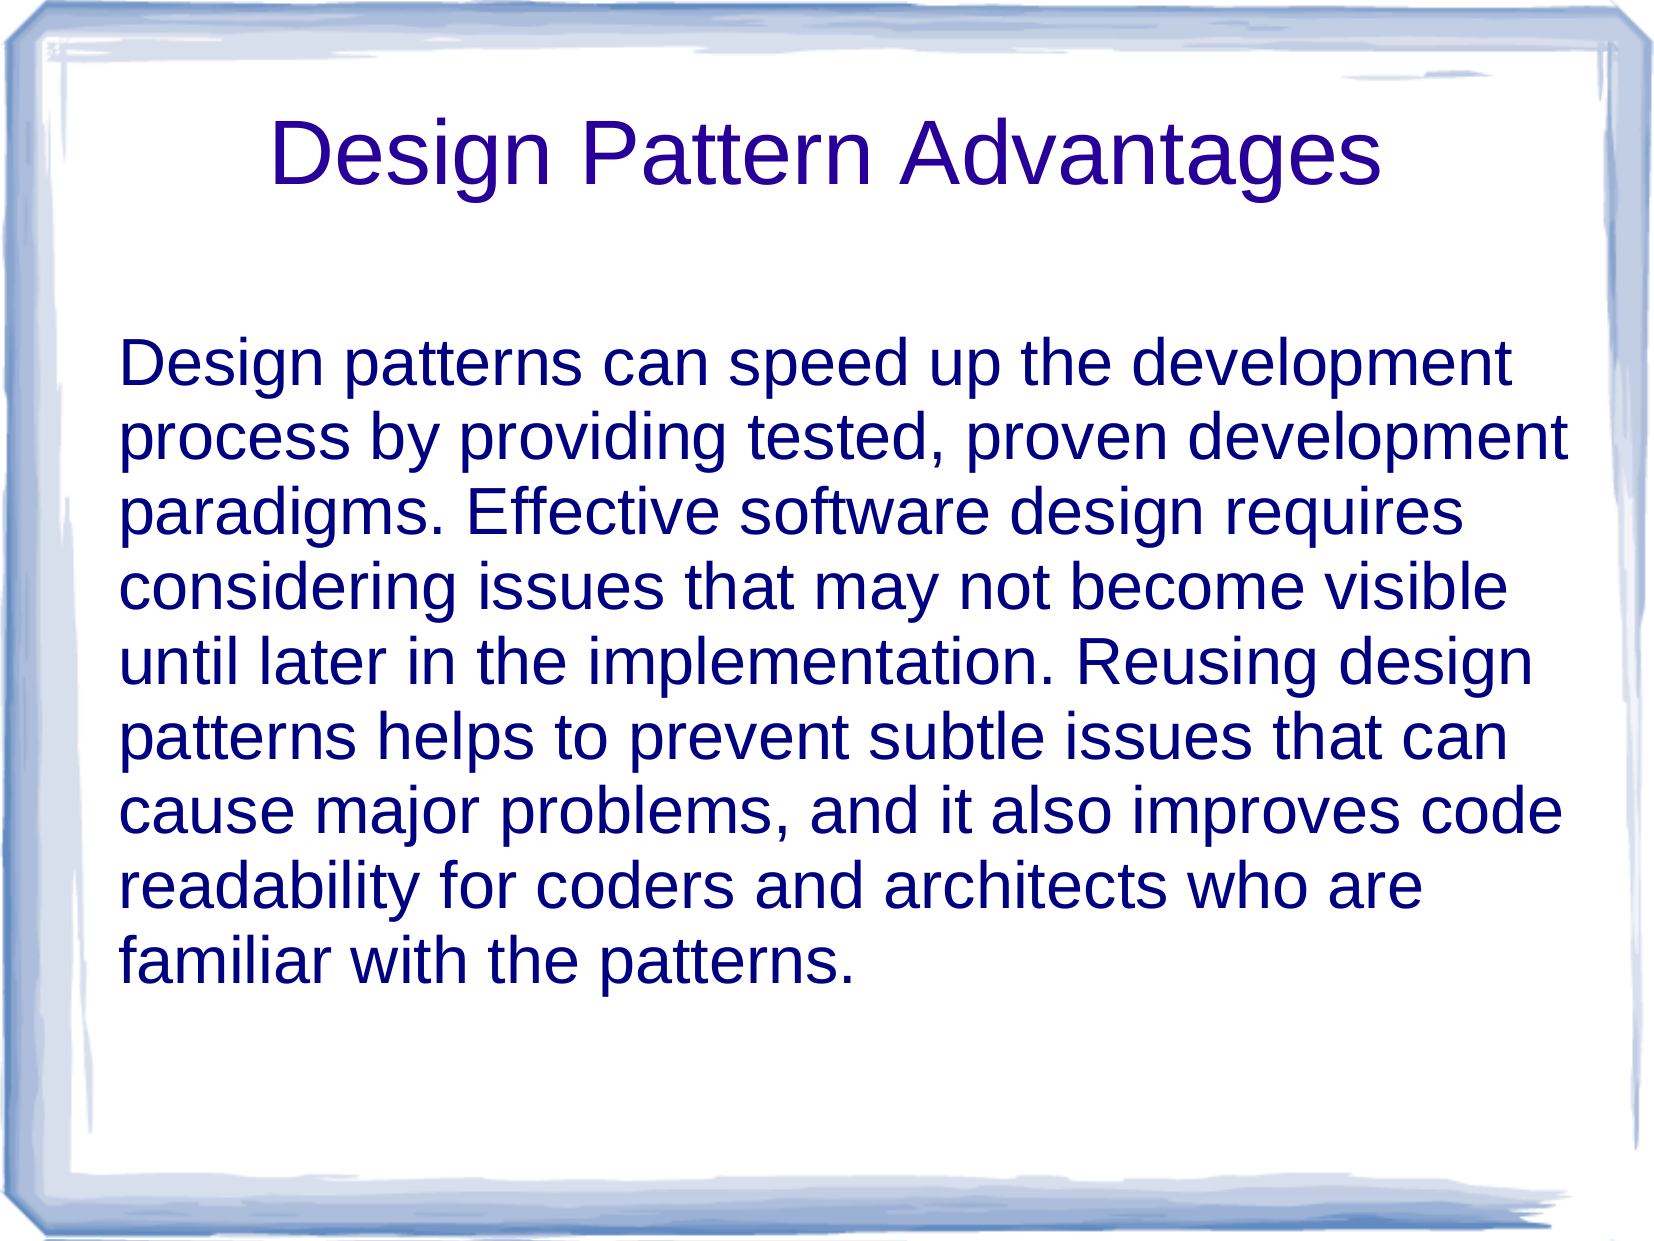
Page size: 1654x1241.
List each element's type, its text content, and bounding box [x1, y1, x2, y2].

list Design patterns can speed up the development process by providing tested, proven development paradigms. Effective software design requires considering issues that may not become visible until later in the implementation. Reusing design patterns helps to prevent subtle issues that can cause major problems, and it also improves code readability for coders and architects who are familiar with the patterns. [118, 324, 1571, 1004]
picture [0, 0, 1654, 1241]
title Design Pattern Advantages [82, 49, 1571, 257]
